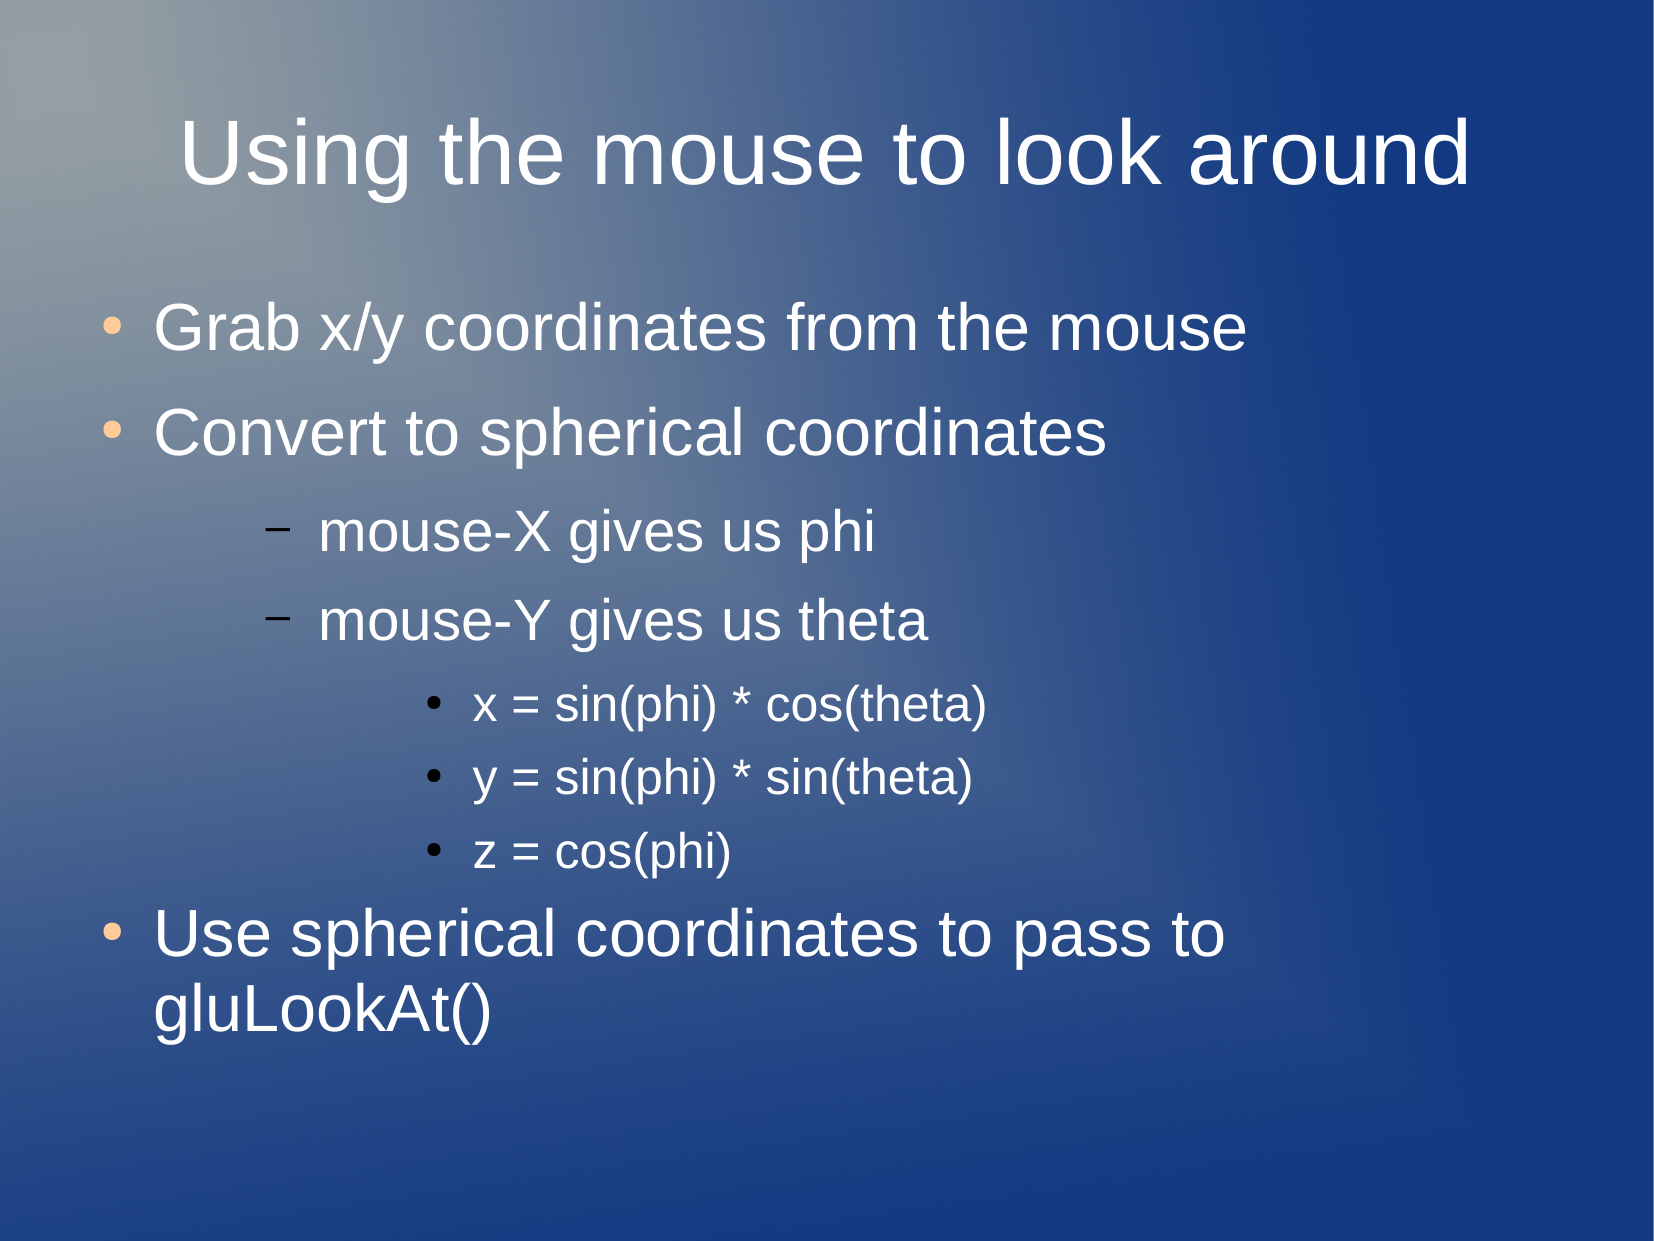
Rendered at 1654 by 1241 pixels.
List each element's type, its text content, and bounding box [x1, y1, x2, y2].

picture [0, 0, 1654, 1241]
list Grab x/y coordinates from the mouse Convert to spherical coordinates mouse-X gives us phi mouse-Y gives us theta x = sin(phi) * cos(theta) y = sin(phi) * sin(theta) z = cos(phi) Use spherical coordinates to pass to gluLookAt() [82, 290, 1571, 1109]
title Using the mouse to look around [82, 49, 1571, 257]
